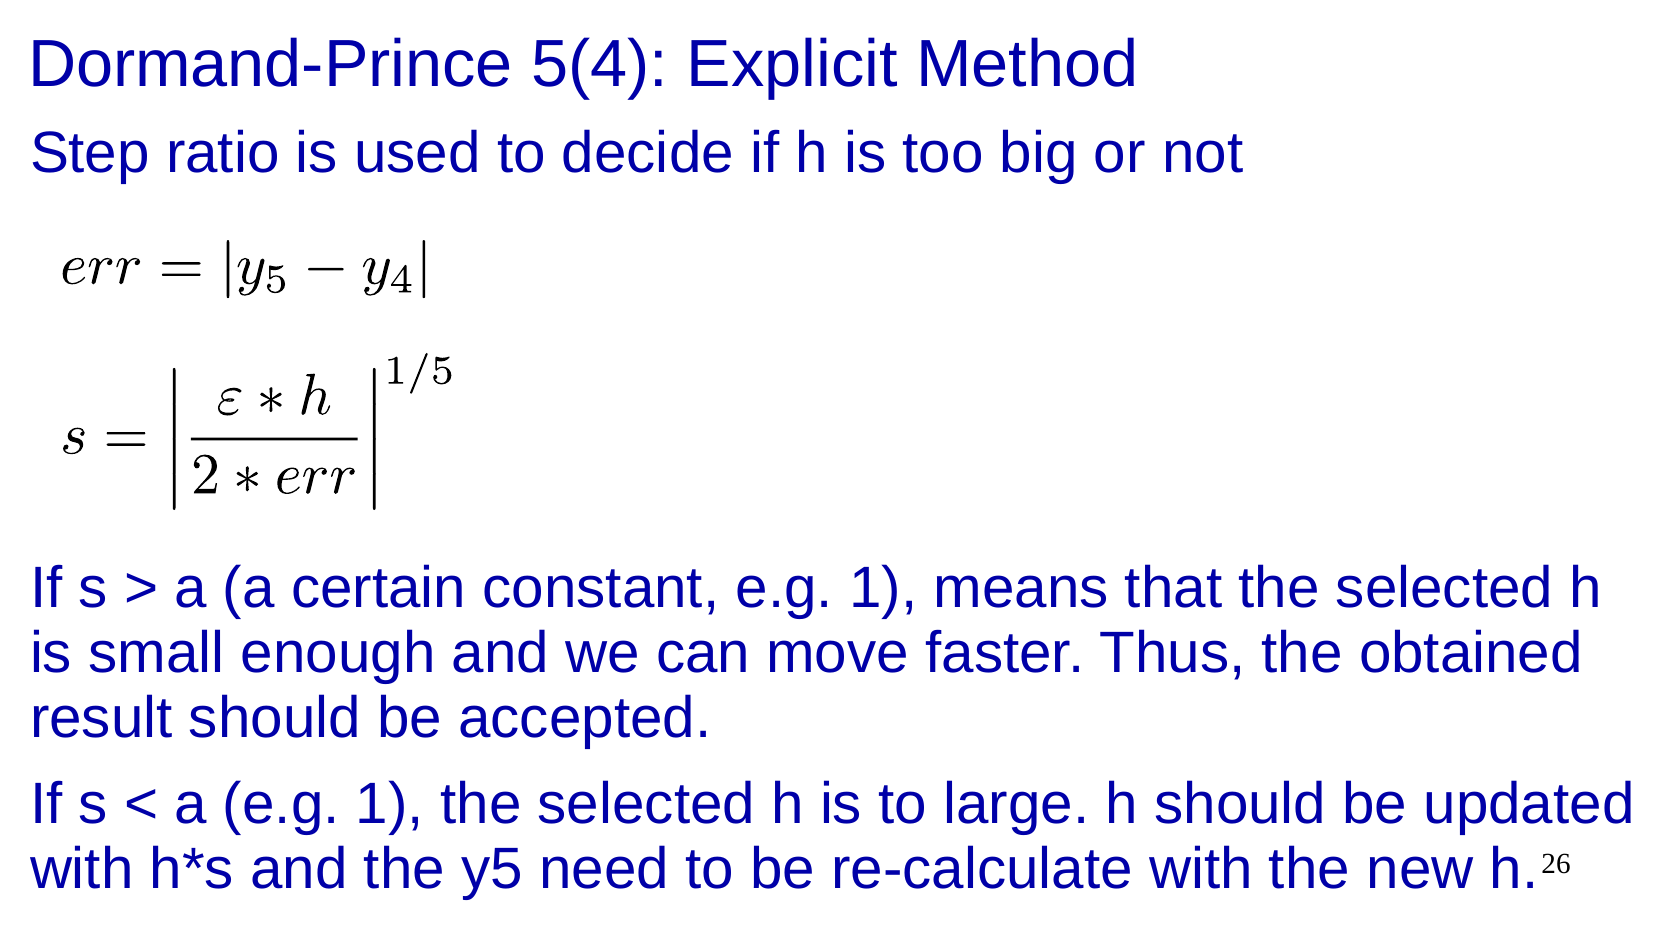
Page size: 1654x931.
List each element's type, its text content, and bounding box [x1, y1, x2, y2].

text_box [60, 240, 432, 299]
text_box [60, 352, 454, 511]
list Step ratio is used to decide if h is too big or not If s > a (a certain constant, e.g. 1), means that the selected h is small enough and we can move faster. Thus, the obtained result should be accepted. If s < a (e.g. 1), the selected h is to large. h should be updated with h*s and the y5 need to be re-calculate with the new h. [30, 120, 1645, 916]
title Dormand-Prince 5(4): Explicit Method [28, 21, 1626, 106]
